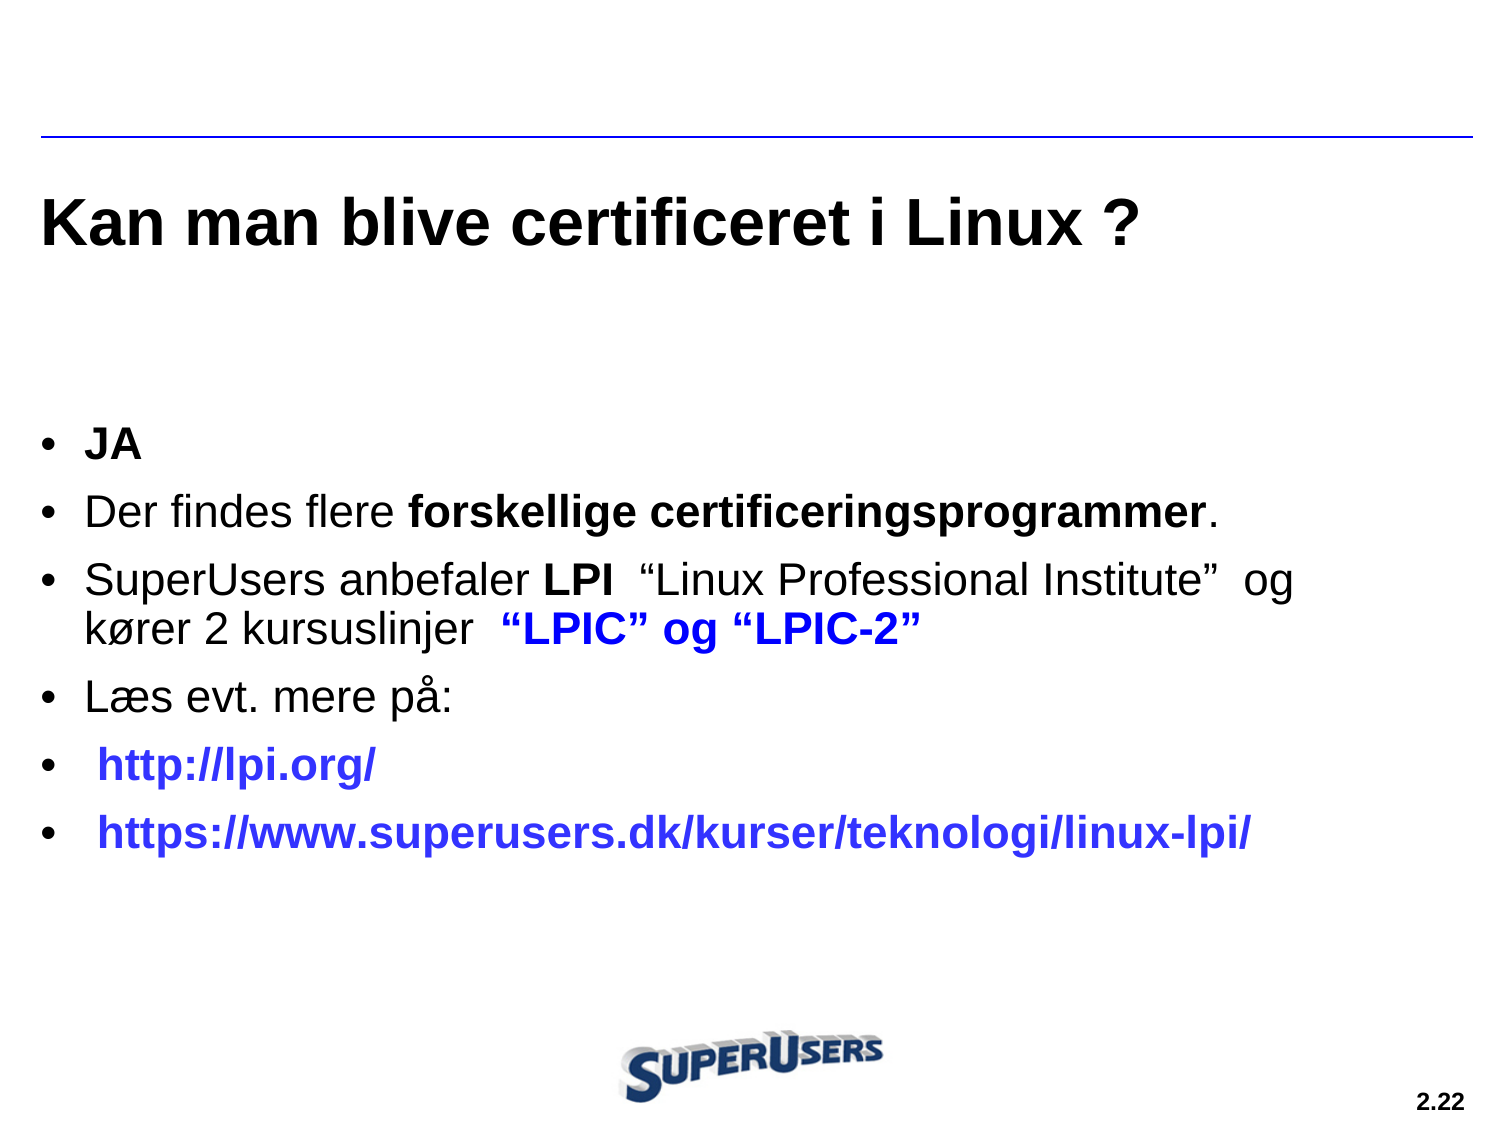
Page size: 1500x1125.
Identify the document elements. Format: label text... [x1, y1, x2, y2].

picture [592, 1015, 908, 1123]
list Kan man blive certificeret i Linux ? JA Der findes flere forskellige certificeringsprogrammer. SuperUsers anbefaler LPI “Linux Professional Institute” og kører 2 kursuslinjer “LPIC” og “LPIC-2” Læs evt. mere på: http://lpi.org/ https://www.superusers.dk/kurser/teknologi/linux-lpi/ [26, 180, 1474, 972]
